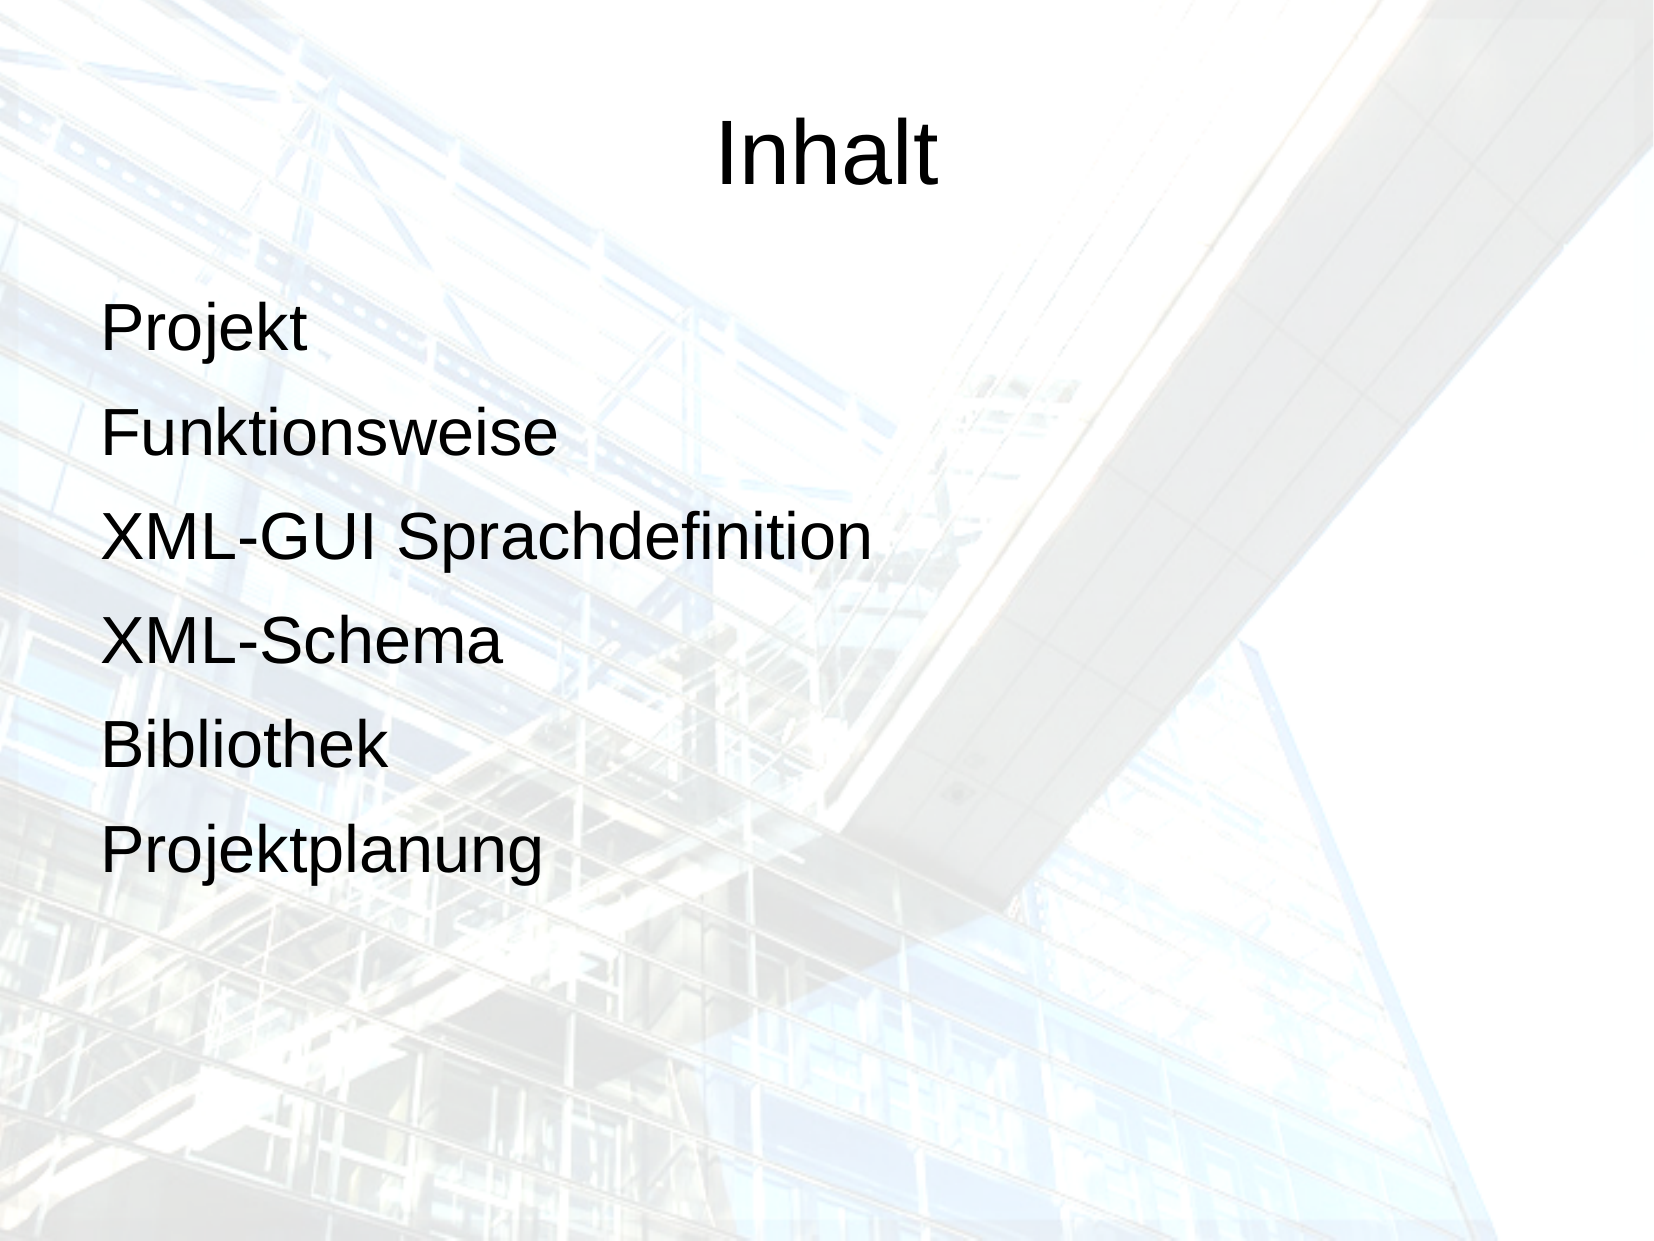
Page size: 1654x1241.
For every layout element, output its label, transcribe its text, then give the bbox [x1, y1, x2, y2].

title Inhalt [82, 49, 1571, 257]
list Projekt Funktionsweise XML-GUI Sprachdefinition XML-Schema Bibliothek Projektplanung [82, 290, 1571, 1094]
picture [0, 0, 1654, 1241]
